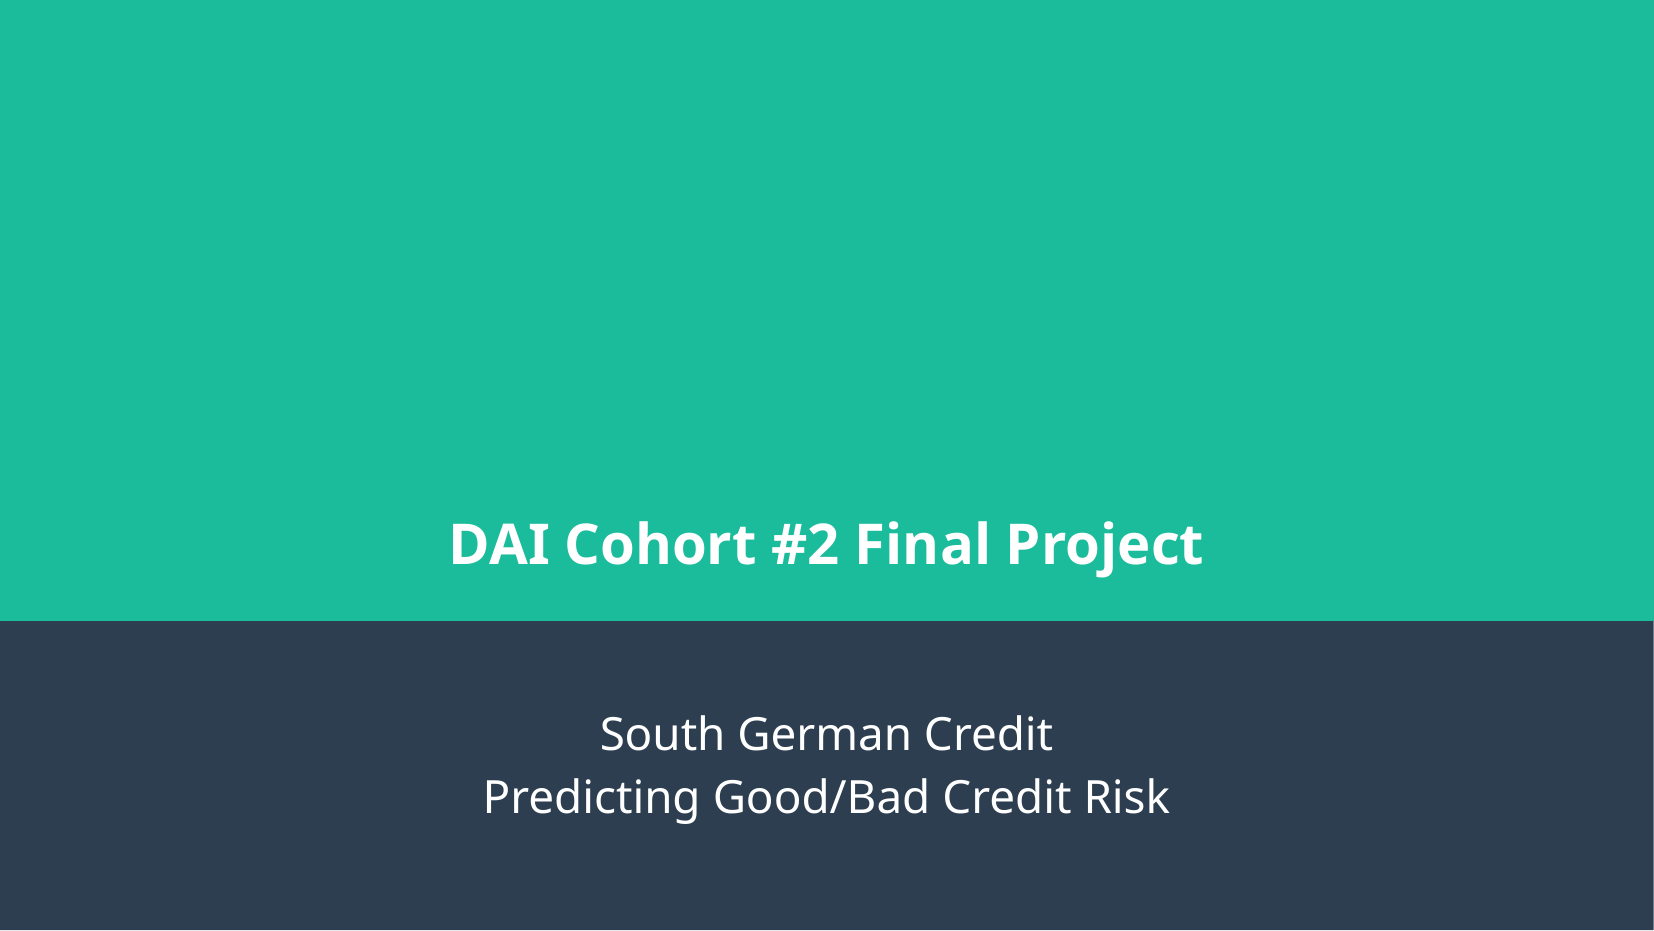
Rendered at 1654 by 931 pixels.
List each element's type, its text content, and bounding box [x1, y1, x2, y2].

title DAI Cohort #2 Final Project [59, 465, 1595, 583]
subtitle South German Credit Predicting Good/Bad Credit Risk [59, 642, 1595, 886]
